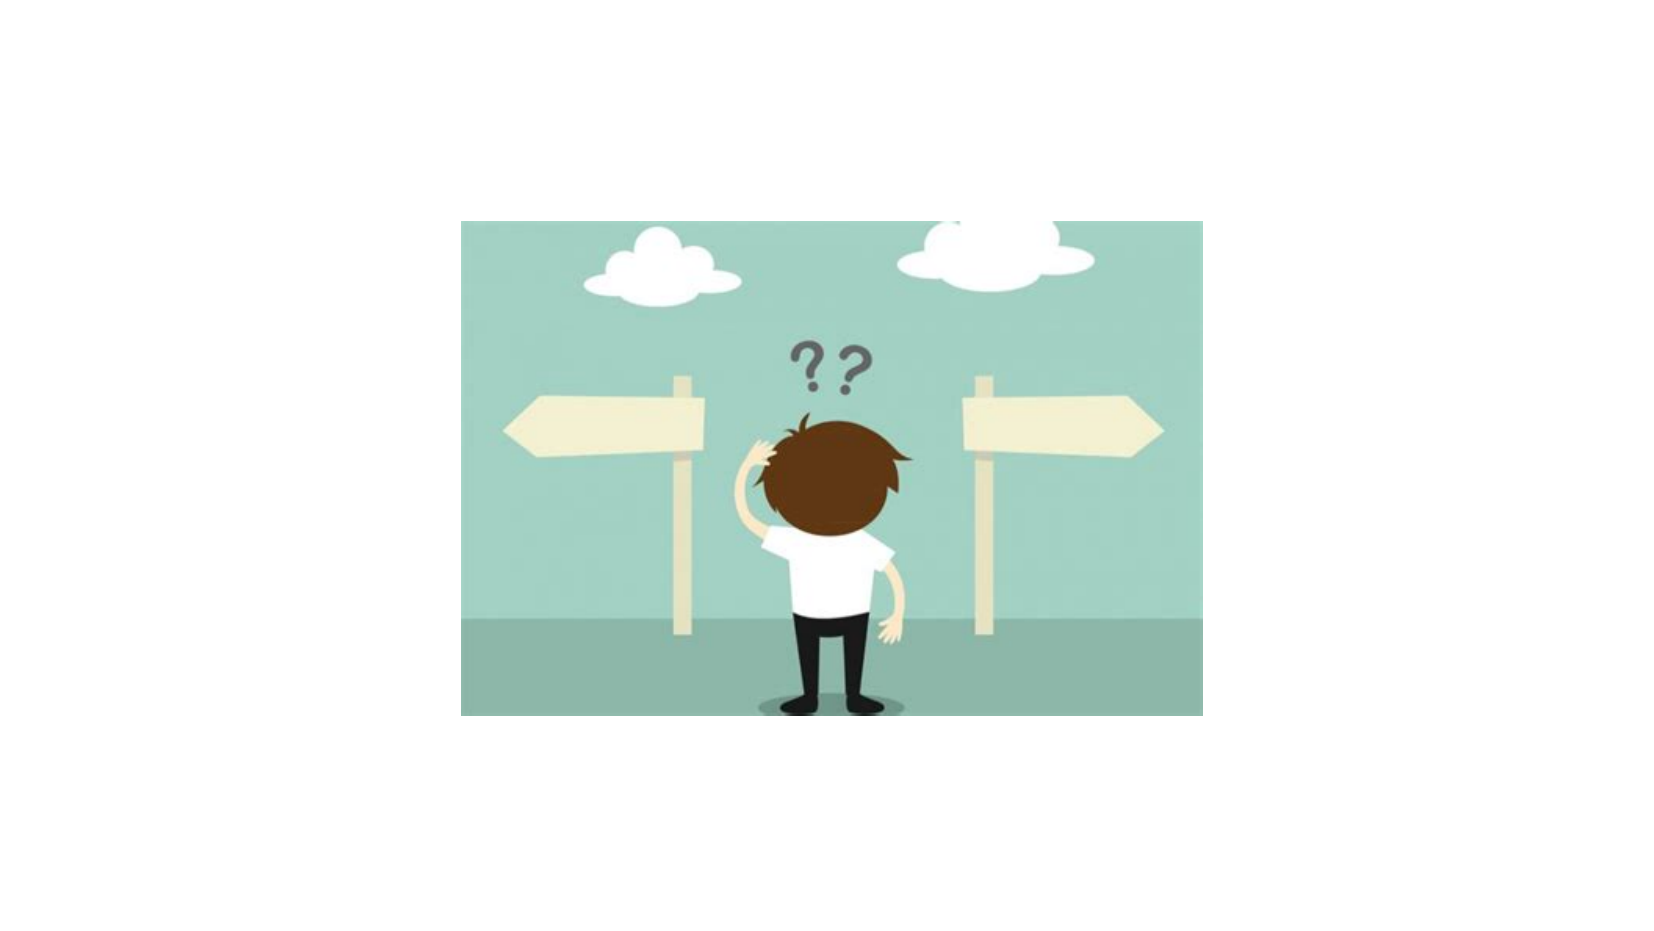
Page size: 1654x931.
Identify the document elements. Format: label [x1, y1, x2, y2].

picture [461, 221, 1203, 716]
